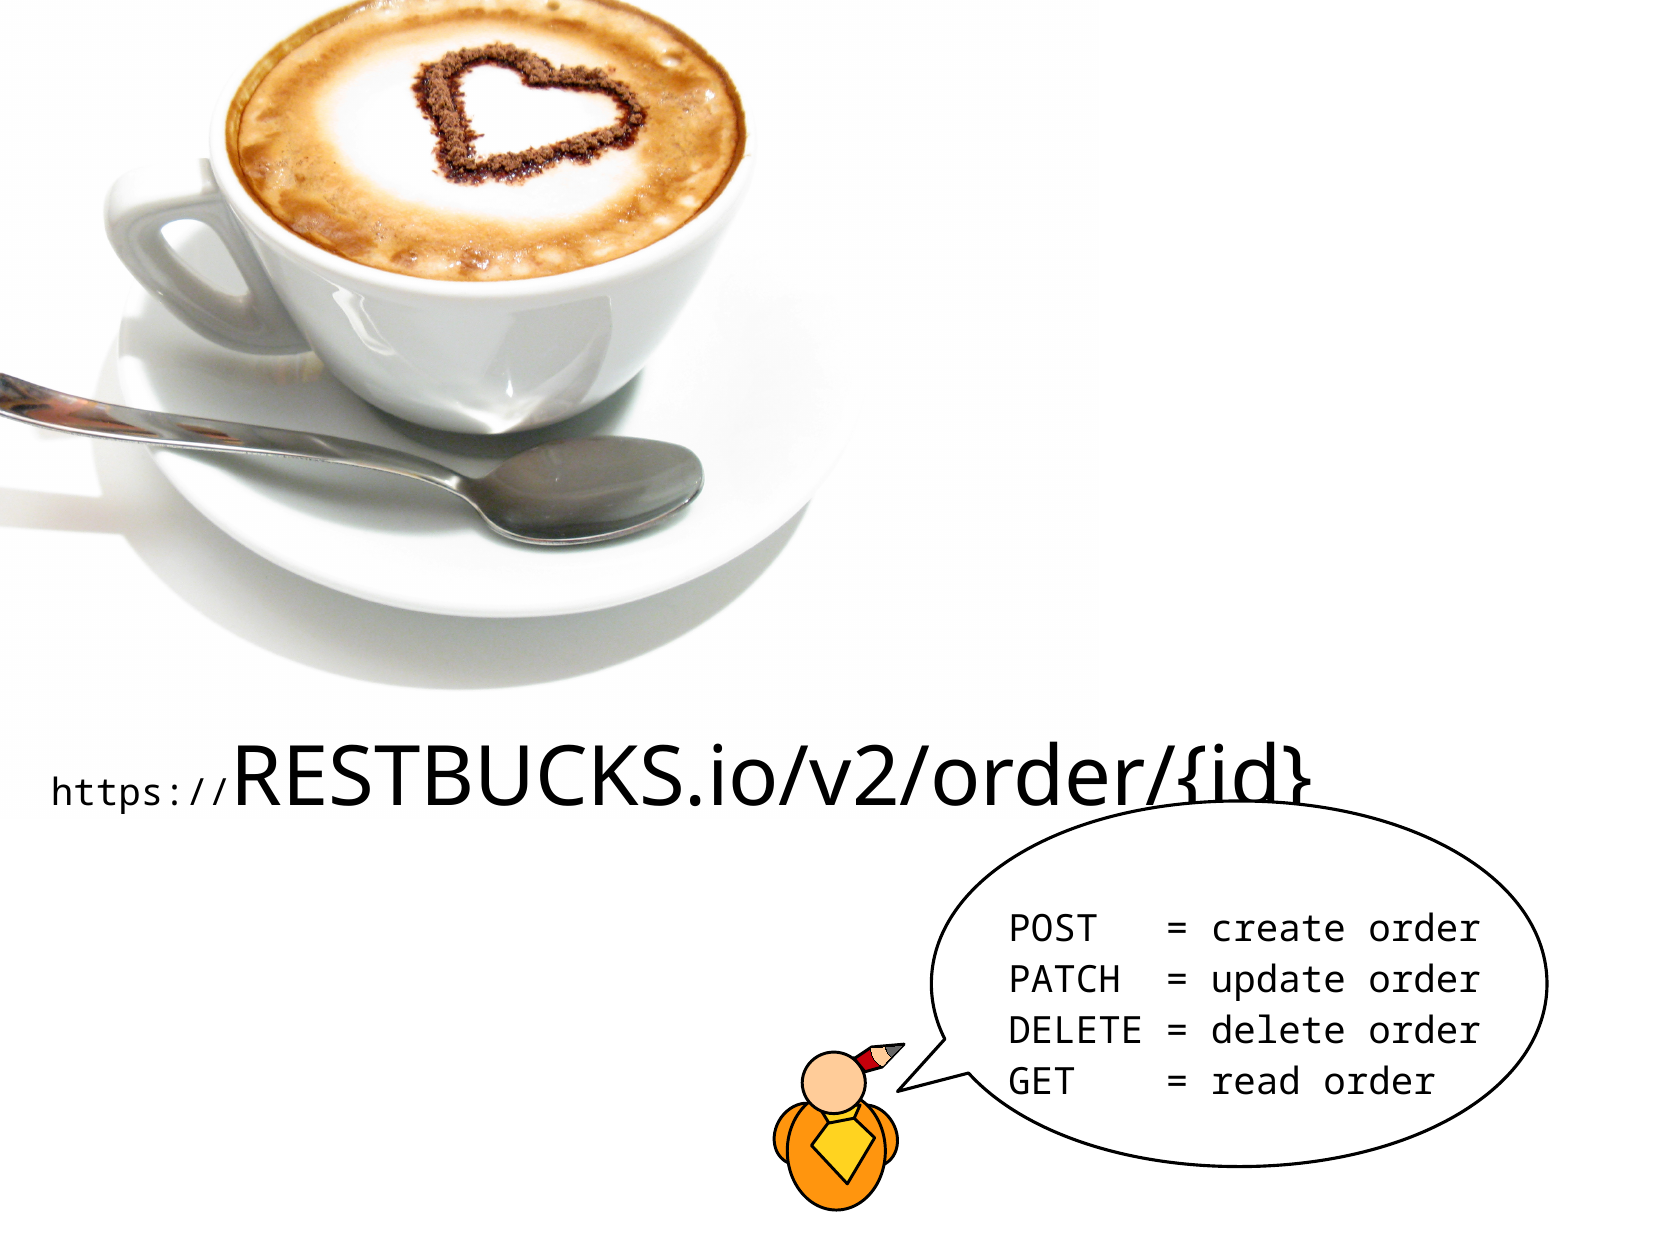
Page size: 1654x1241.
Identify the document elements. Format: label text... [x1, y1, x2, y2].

text_box https://RESTBUCKS.io/v2/order/{id} [36, 709, 1498, 821]
picture [0, 0, 1099, 819]
text_box [774, 1044, 905, 1211]
text_box POST = create order PATCH = update order DELETE = delete order GET = read order [993, 893, 1496, 1083]
text_box [897, 800, 1548, 1167]
